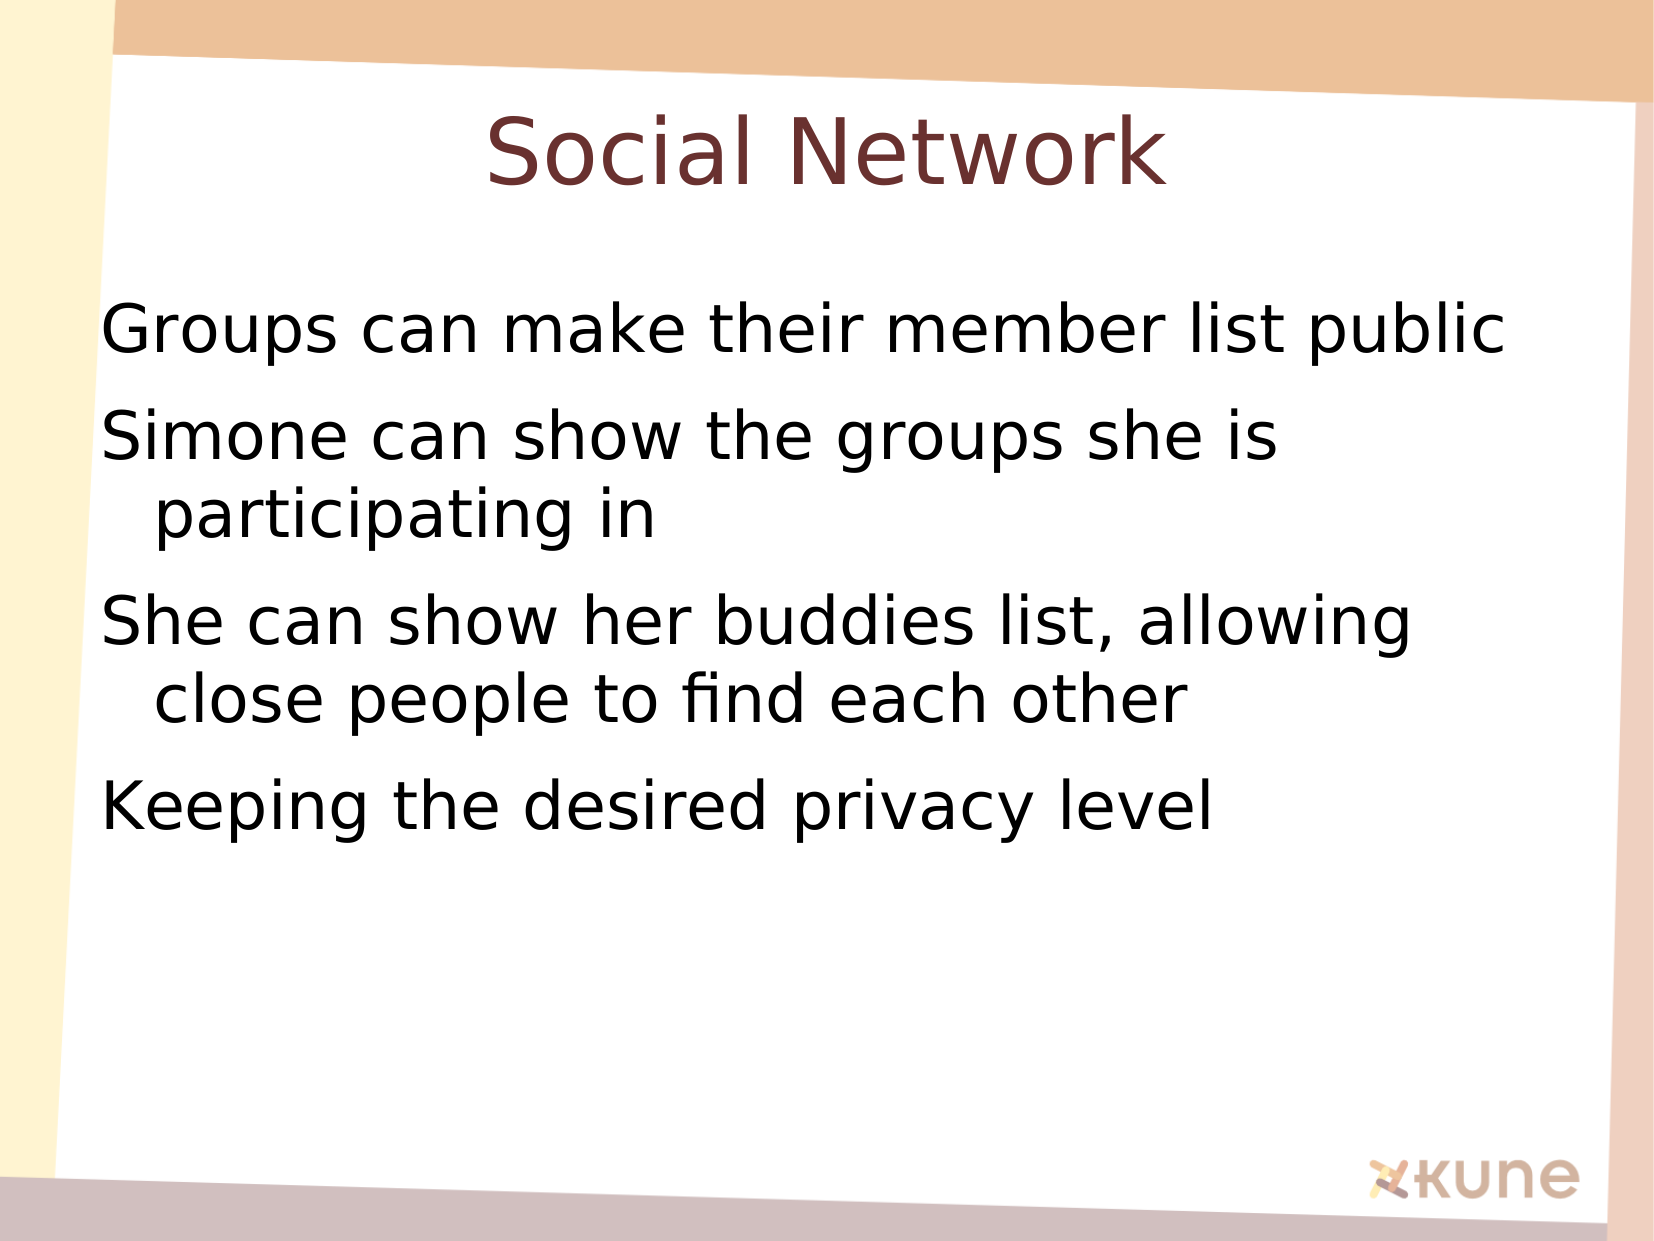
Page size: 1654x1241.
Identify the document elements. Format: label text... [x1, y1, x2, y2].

list Groups can make their member list public Simone can show the groups she is participating in She can show her buddies list, allowing close people to find each other Keeping the desired privacy level [82, 290, 1571, 1094]
title Social Network [82, 56, 1571, 250]
picture [0, 0, 1654, 1241]
